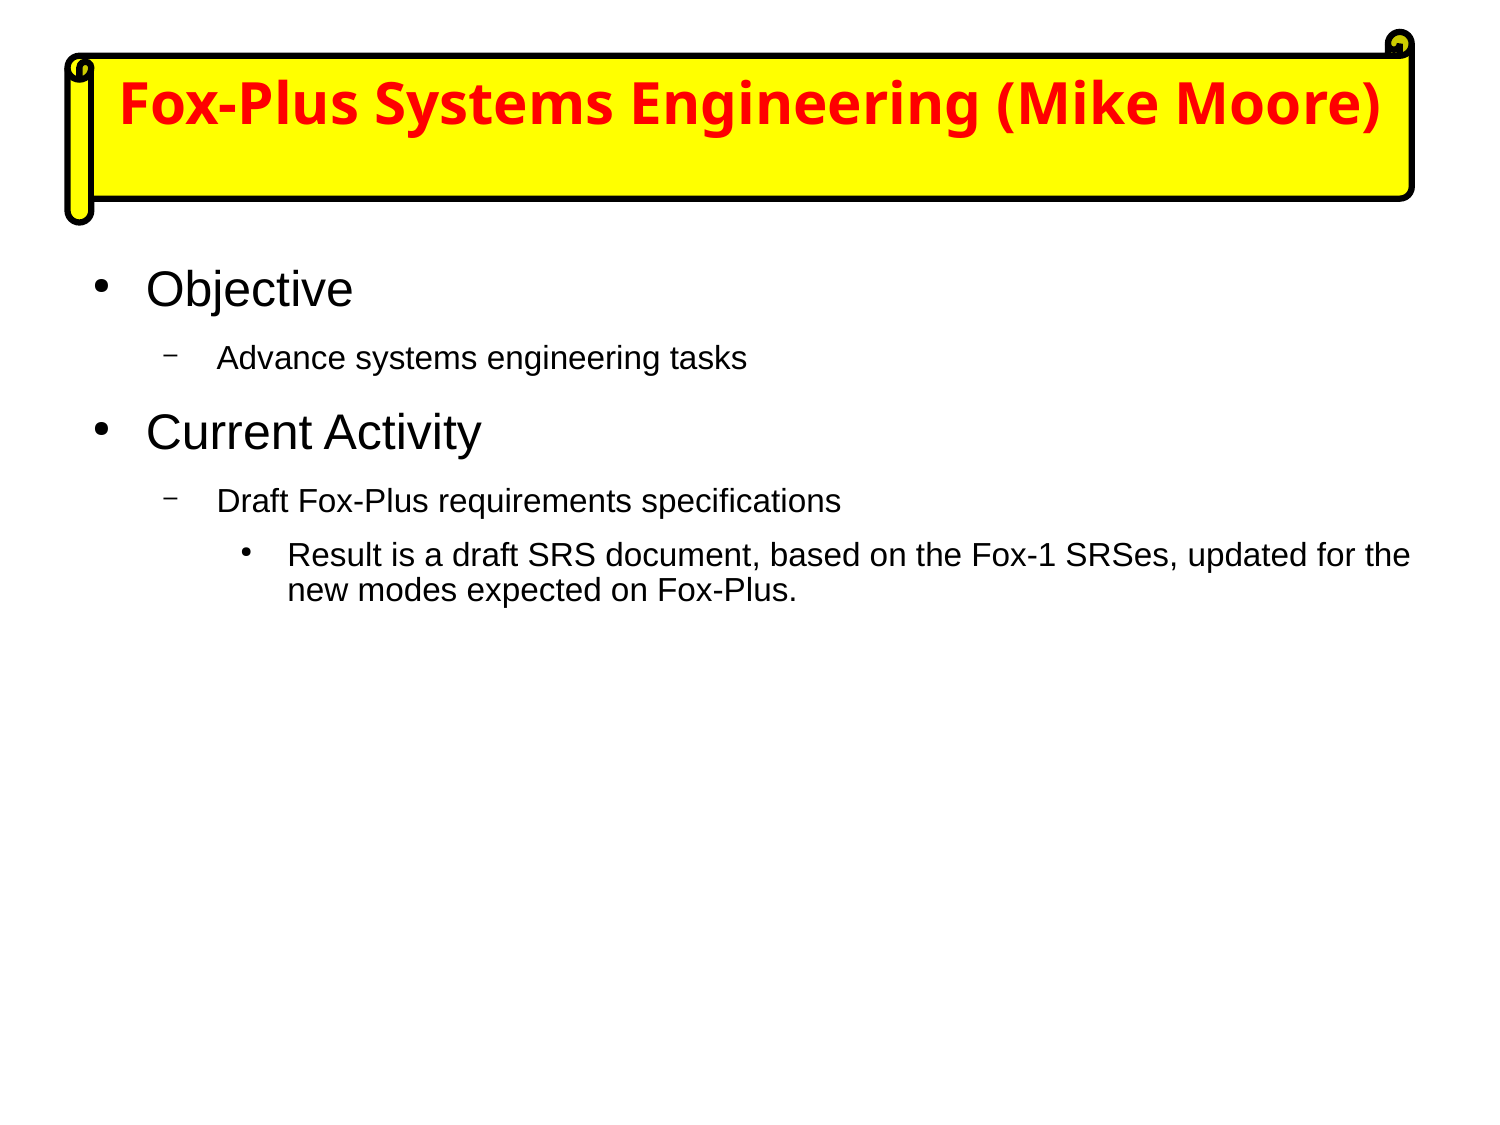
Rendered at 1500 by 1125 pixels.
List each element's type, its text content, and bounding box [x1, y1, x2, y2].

list Objective Advance systems engineering tasks Current Activity Draft Fox-Plus requirements specifications Result is a draft SRS document, based on the Fox-1 SRSes, updated for the new modes expected on Fox-Plus. [75, 263, 1425, 916]
text_box Fox-Plus Systems Engineering (Mike Moore) [0, 58, 1500, 144]
text_box [67, 144, 1412, 223]
text_box [72, 31, 1412, 58]
